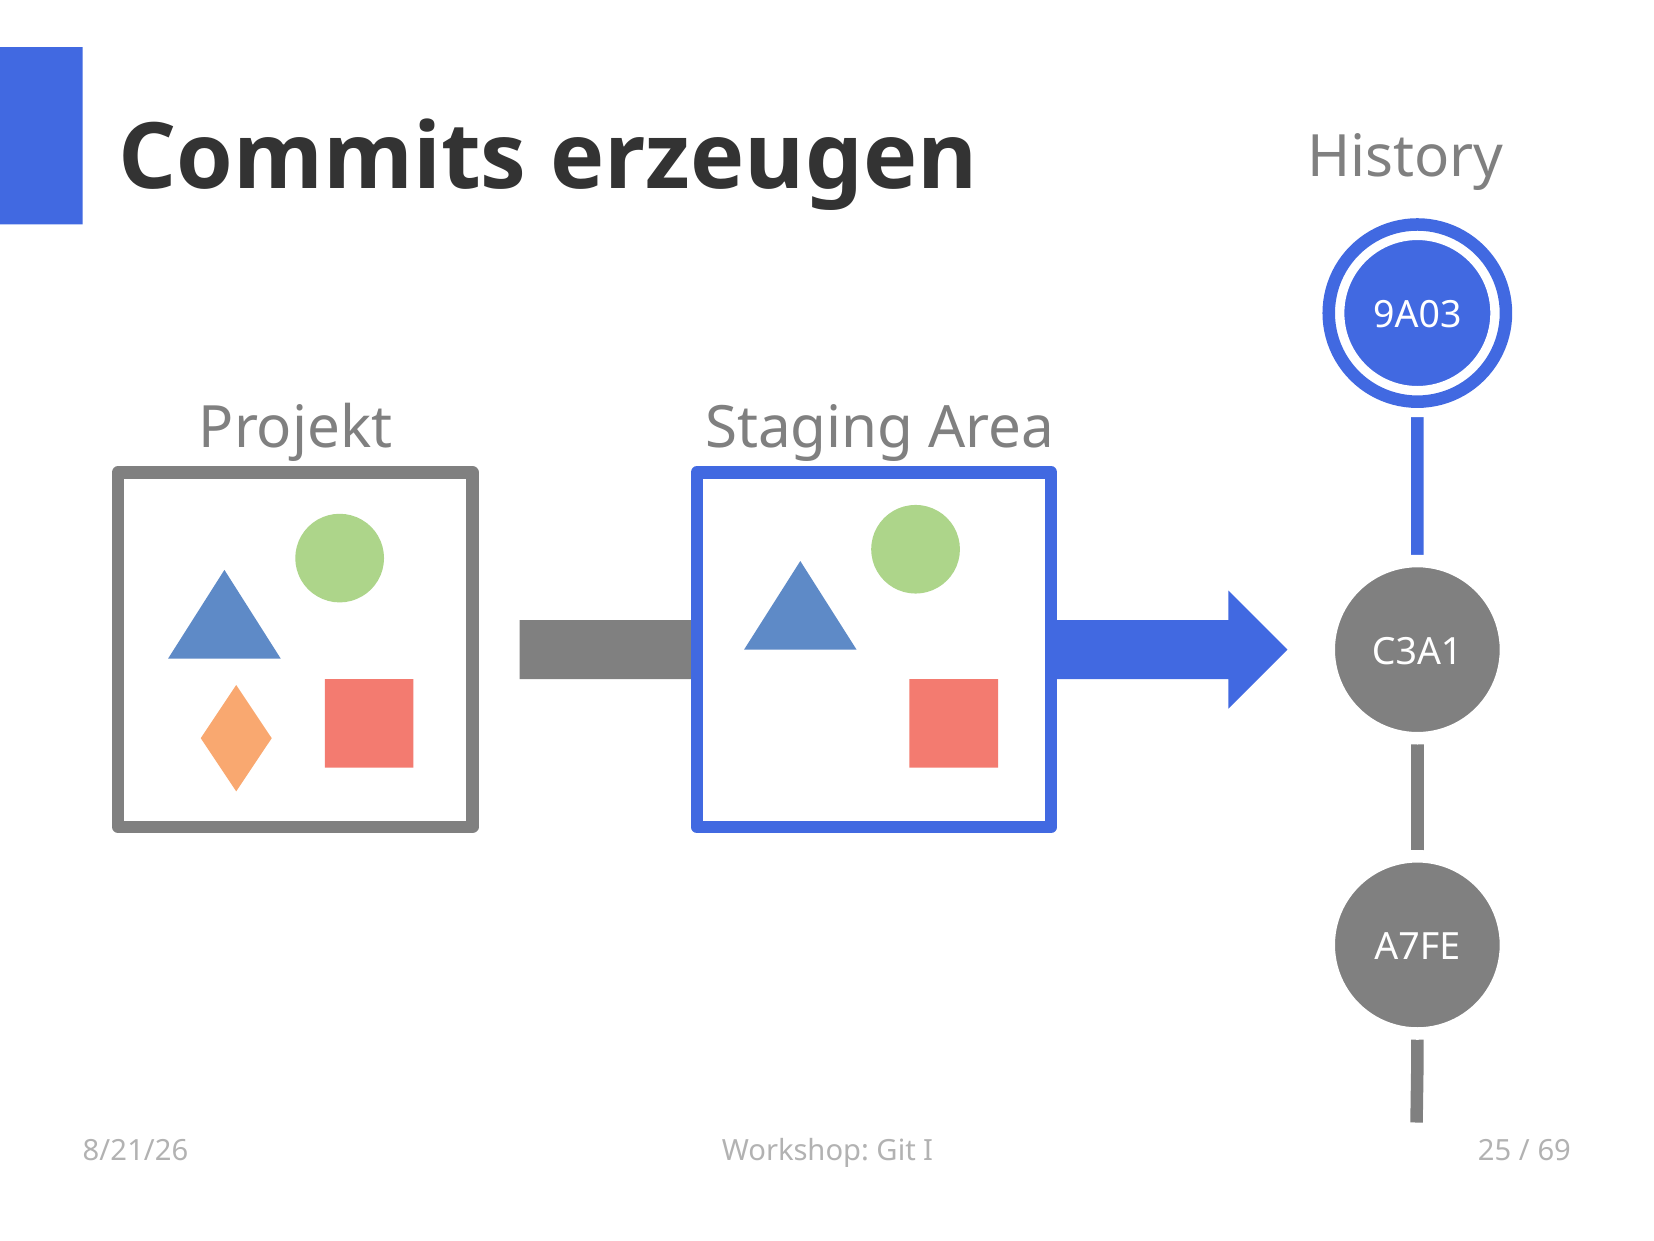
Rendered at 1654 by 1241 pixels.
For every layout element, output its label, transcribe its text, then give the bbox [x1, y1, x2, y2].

text_box [324, 679, 414, 768]
text_box [200, 685, 272, 792]
text_box A7FE [1328, 856, 1506, 1034]
text_box History [1228, 106, 1583, 201]
text_box [909, 679, 999, 768]
text_box Staging Area [673, 377, 1087, 473]
text_box C3A1 [1328, 561, 1506, 739]
text_box [168, 569, 281, 659]
text_box [871, 504, 960, 594]
title Commits erzeugen [118, 49, 1571, 257]
text_box [1057, 590, 1288, 709]
text_box [295, 513, 385, 603]
text_box [519, 620, 691, 680]
text_box Projekt [118, 377, 473, 473]
text_box [744, 561, 857, 650]
text_box 9A03 [1336, 231, 1499, 395]
